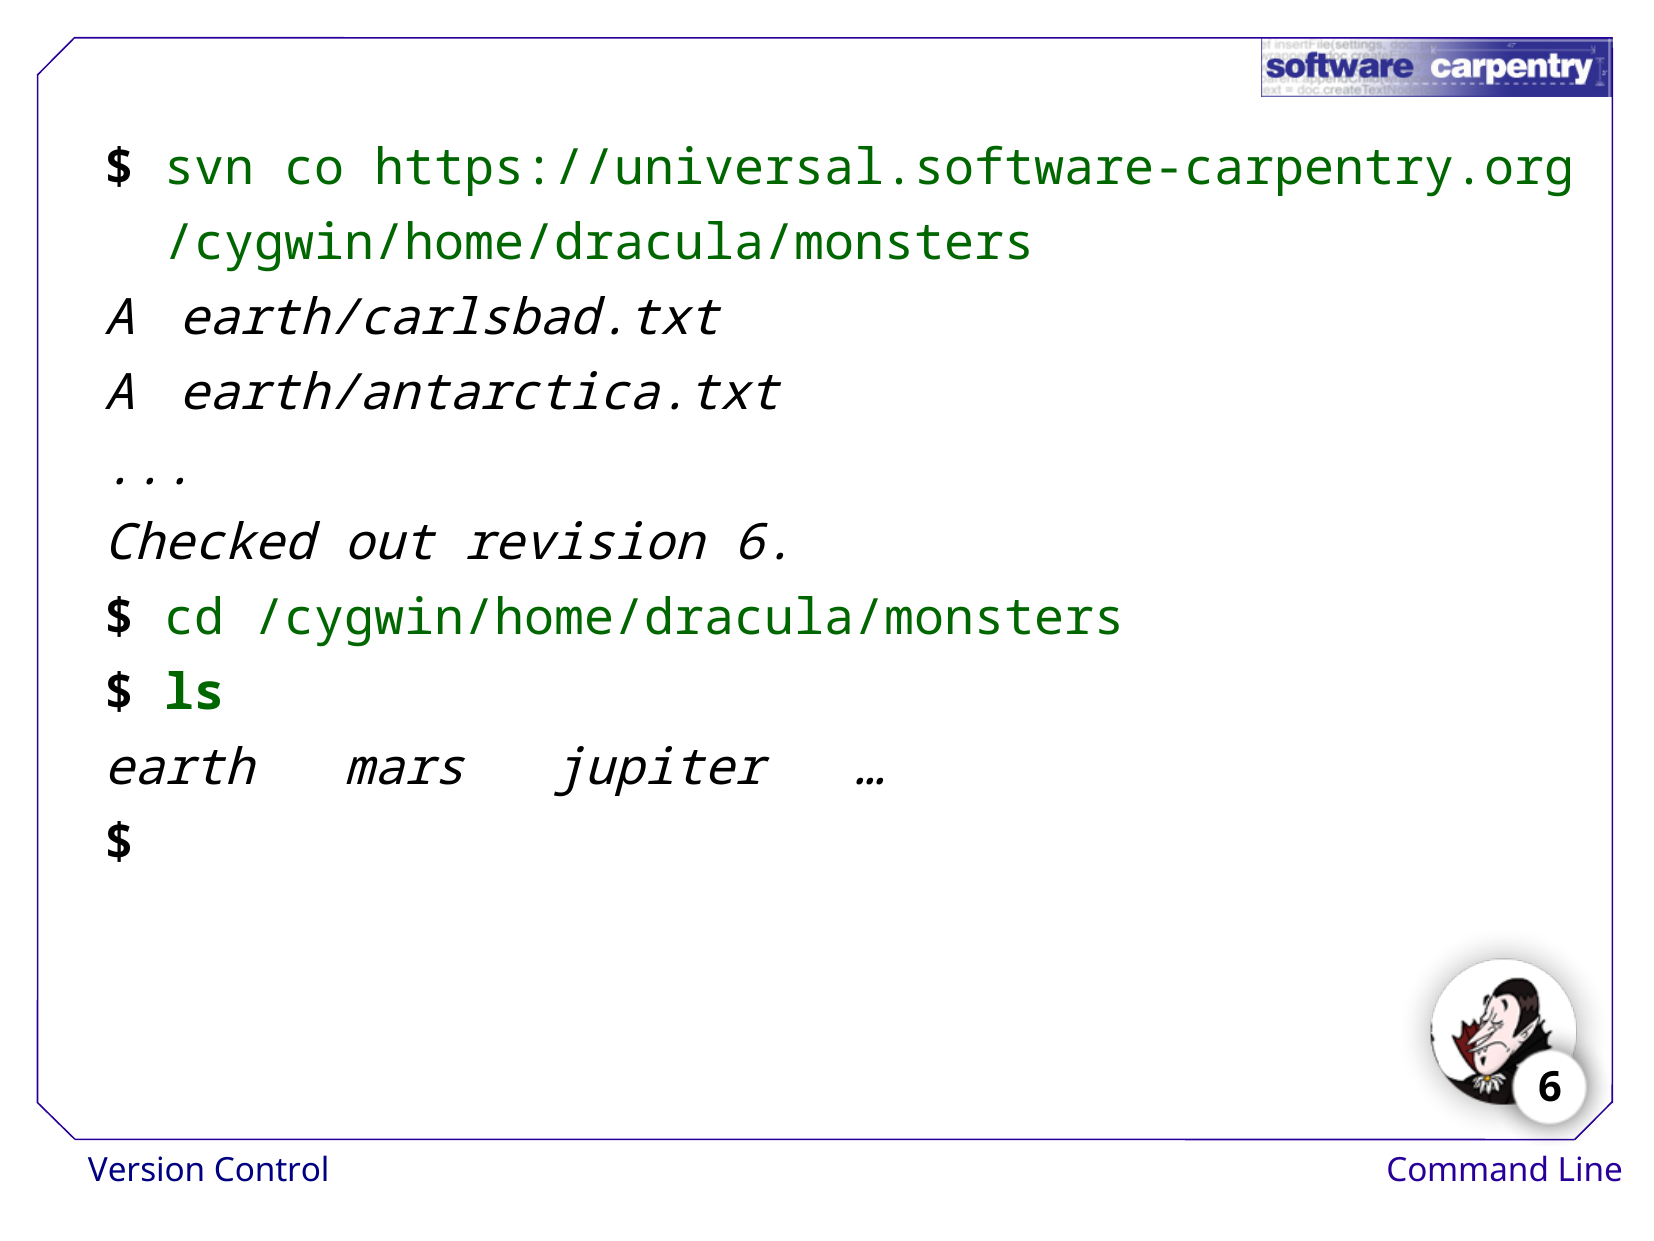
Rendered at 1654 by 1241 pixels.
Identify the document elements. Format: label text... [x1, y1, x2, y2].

text_box 6 [1505, 1057, 1595, 1119]
text_box $ svn co https://universal.software-carpentry.org /cygwin/home/dracula/monsters A earth/carlsbad.txt A earth/antarctica.txt ... Checked out revision 6. $ cd /cygwin/home/dracula/monsters $ ls earth mars jupiter … $ [89, 112, 1572, 1036]
picture [1393, 926, 1618, 1146]
picture [1261, 39, 1613, 97]
